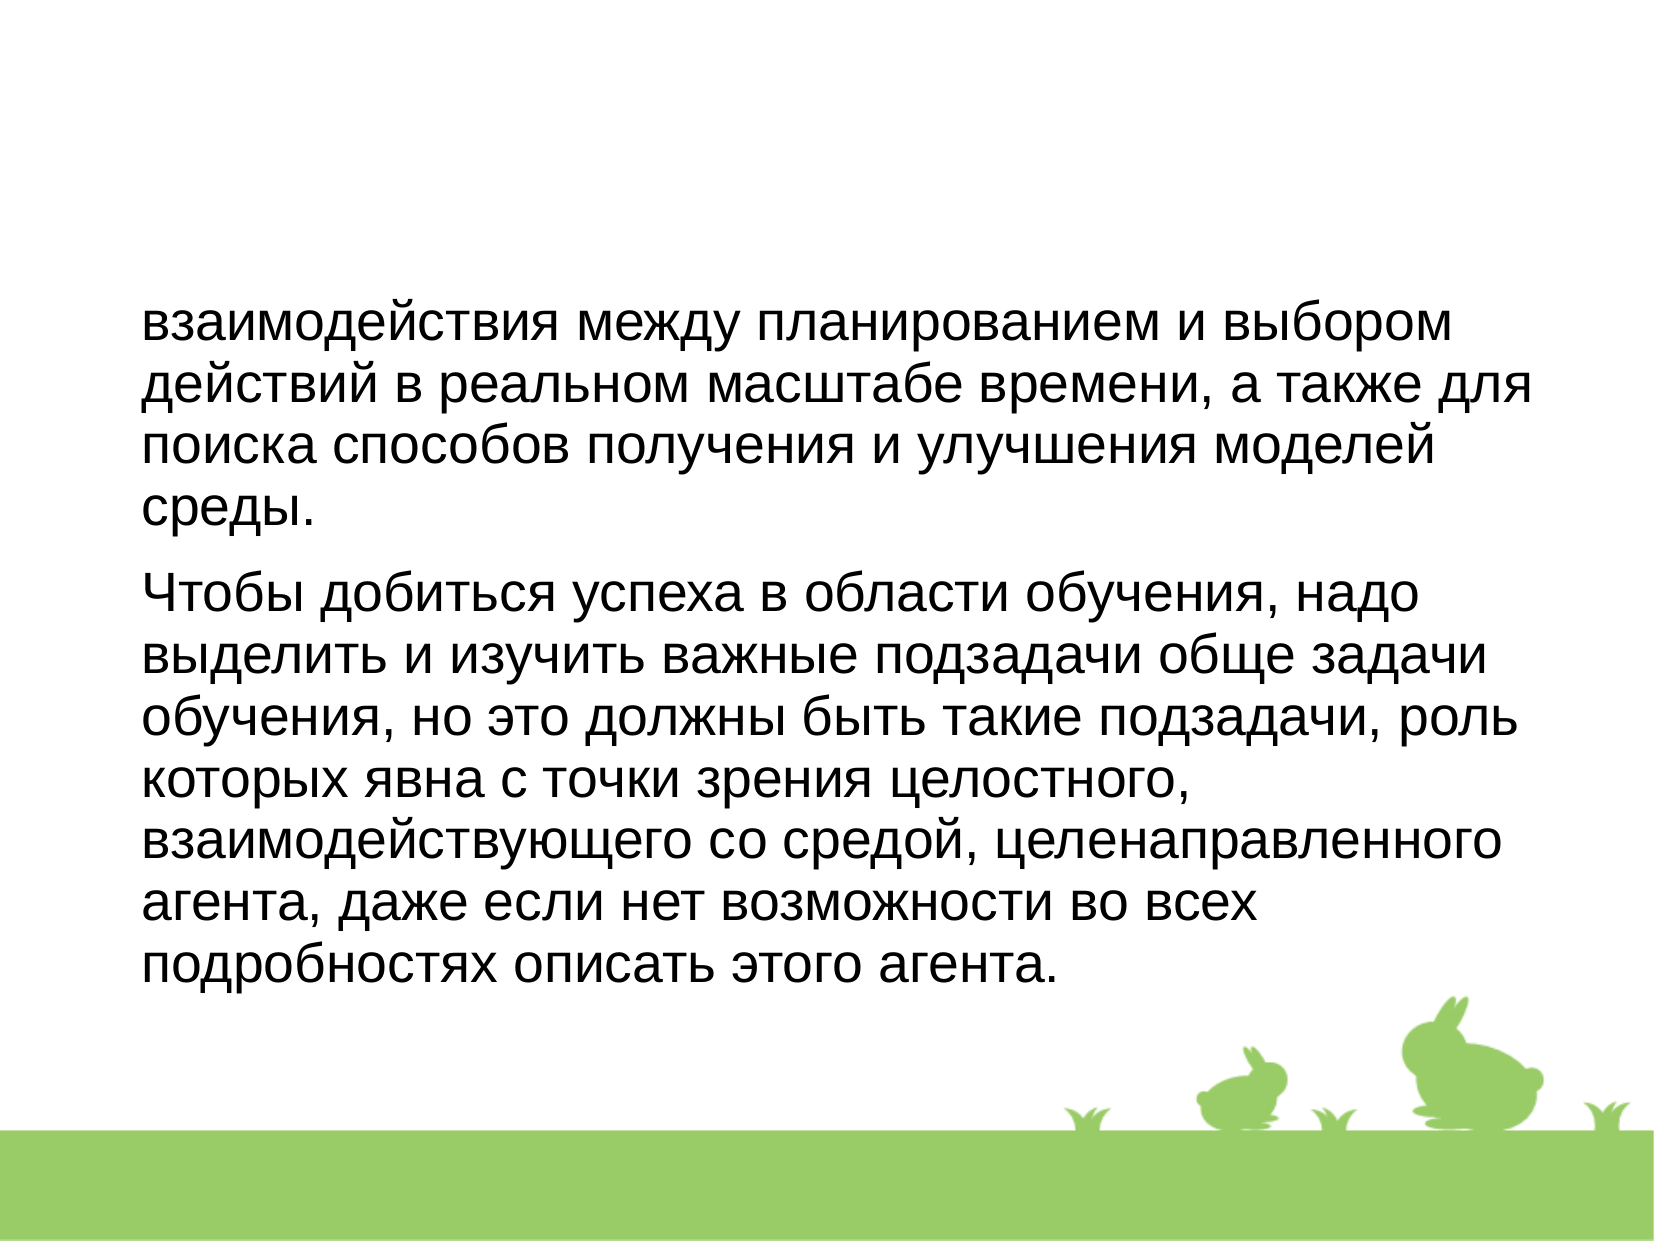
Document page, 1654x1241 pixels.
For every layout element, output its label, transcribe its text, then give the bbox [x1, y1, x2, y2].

picture [0, 0, 1654, 1241]
list взаимодействия между планированием и выбором действий в реальном масштабе времени, а также для поиска способов получения и улучшения моделей среды. Чтобы добиться успеха в области обучения, надо выделить и изучить важные подзадачи обще задачи обучения, но это должны быть такие подзадачи, роль которых явна с точки зрения целостного, взаимодействующего со средой, целенаправленного агента, даже если нет возможности во всех подробностях описать этого агента. [82, 290, 1571, 1010]
